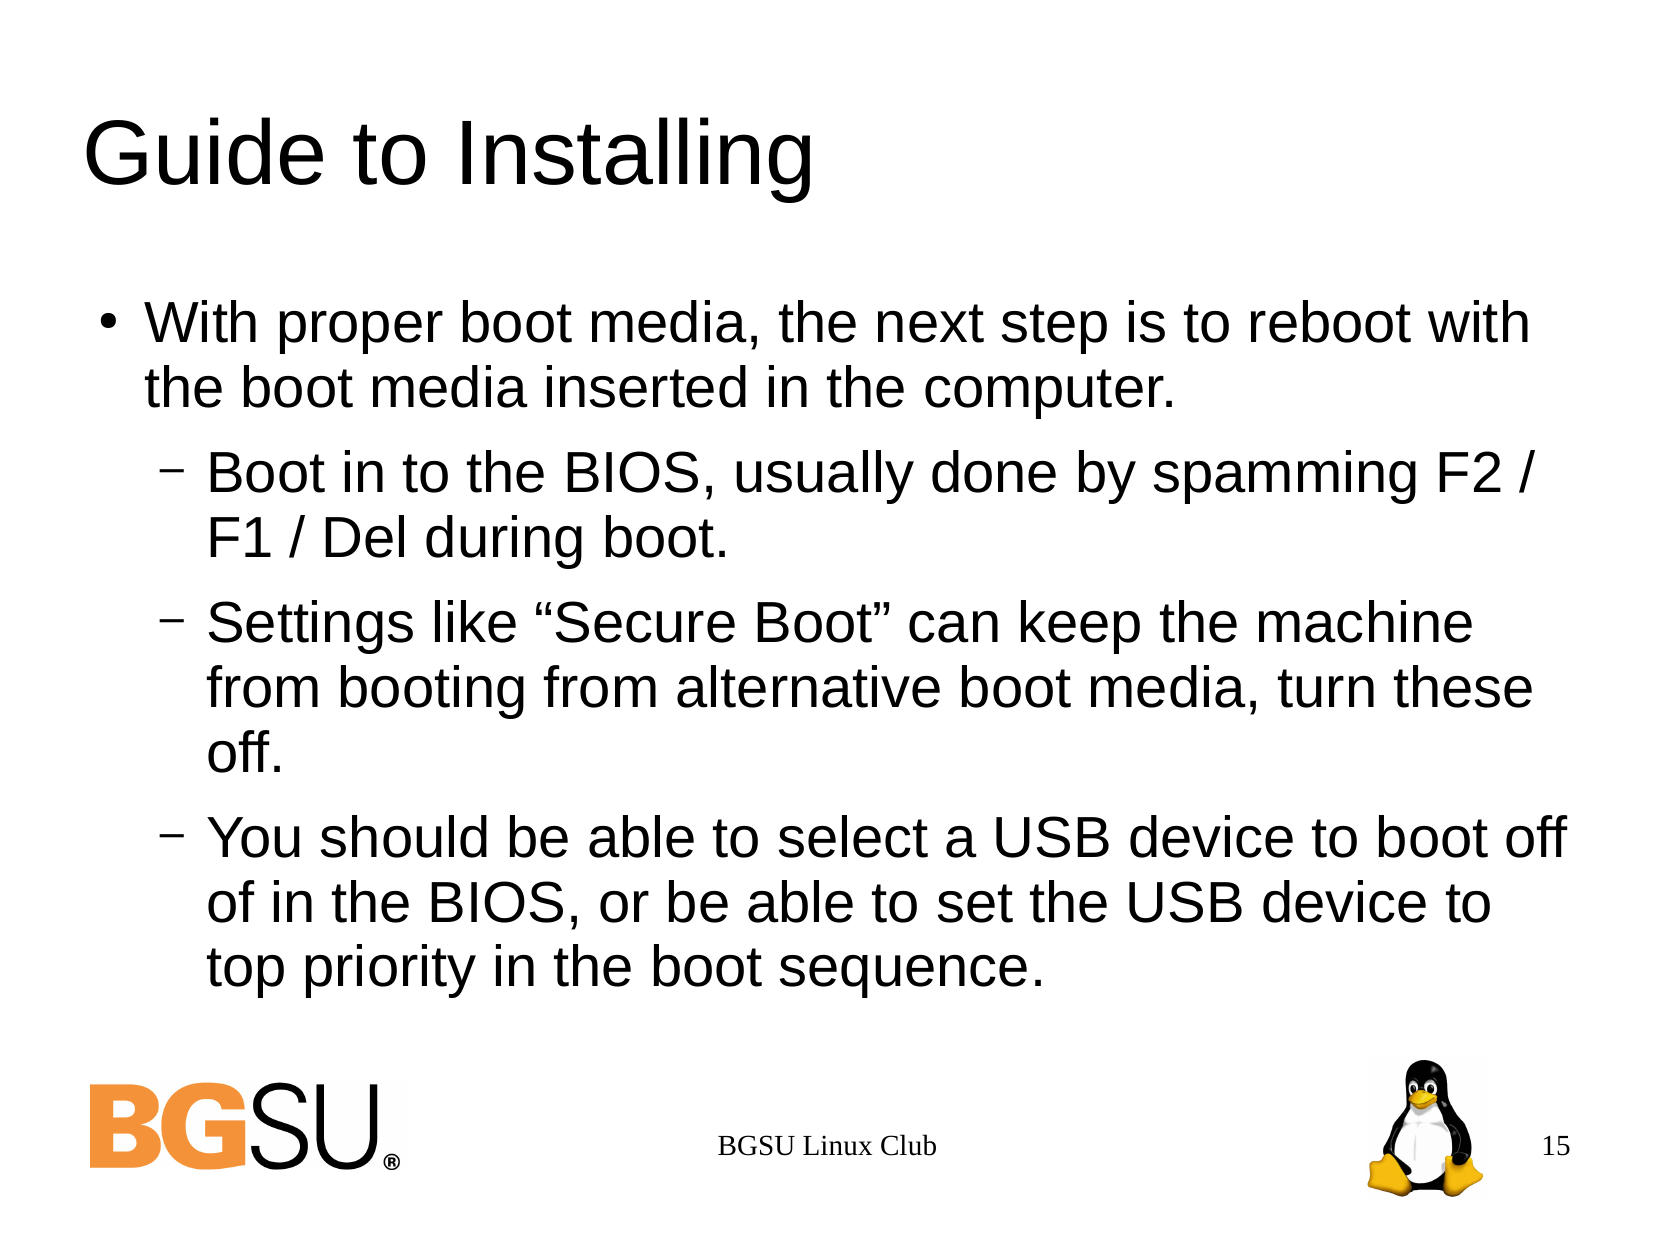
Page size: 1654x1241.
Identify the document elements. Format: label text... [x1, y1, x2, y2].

picture [1365, 1057, 1486, 1201]
picture [90, 1082, 409, 1171]
title Guide to Installing [82, 49, 1571, 257]
list With proper boot media, the next step is to reboot with the boot media inserted in the computer. Boot in to the BIOS, usually done by spamming F2 / F1 / Del during boot. Settings like “Secure Boot” can keep the machine from booting from alternative boot media, turn these off. You should be able to select a USB device to boot off of in the BIOS, or be able to set the USB device to top priority in the boot sequence. [82, 290, 1571, 1010]
